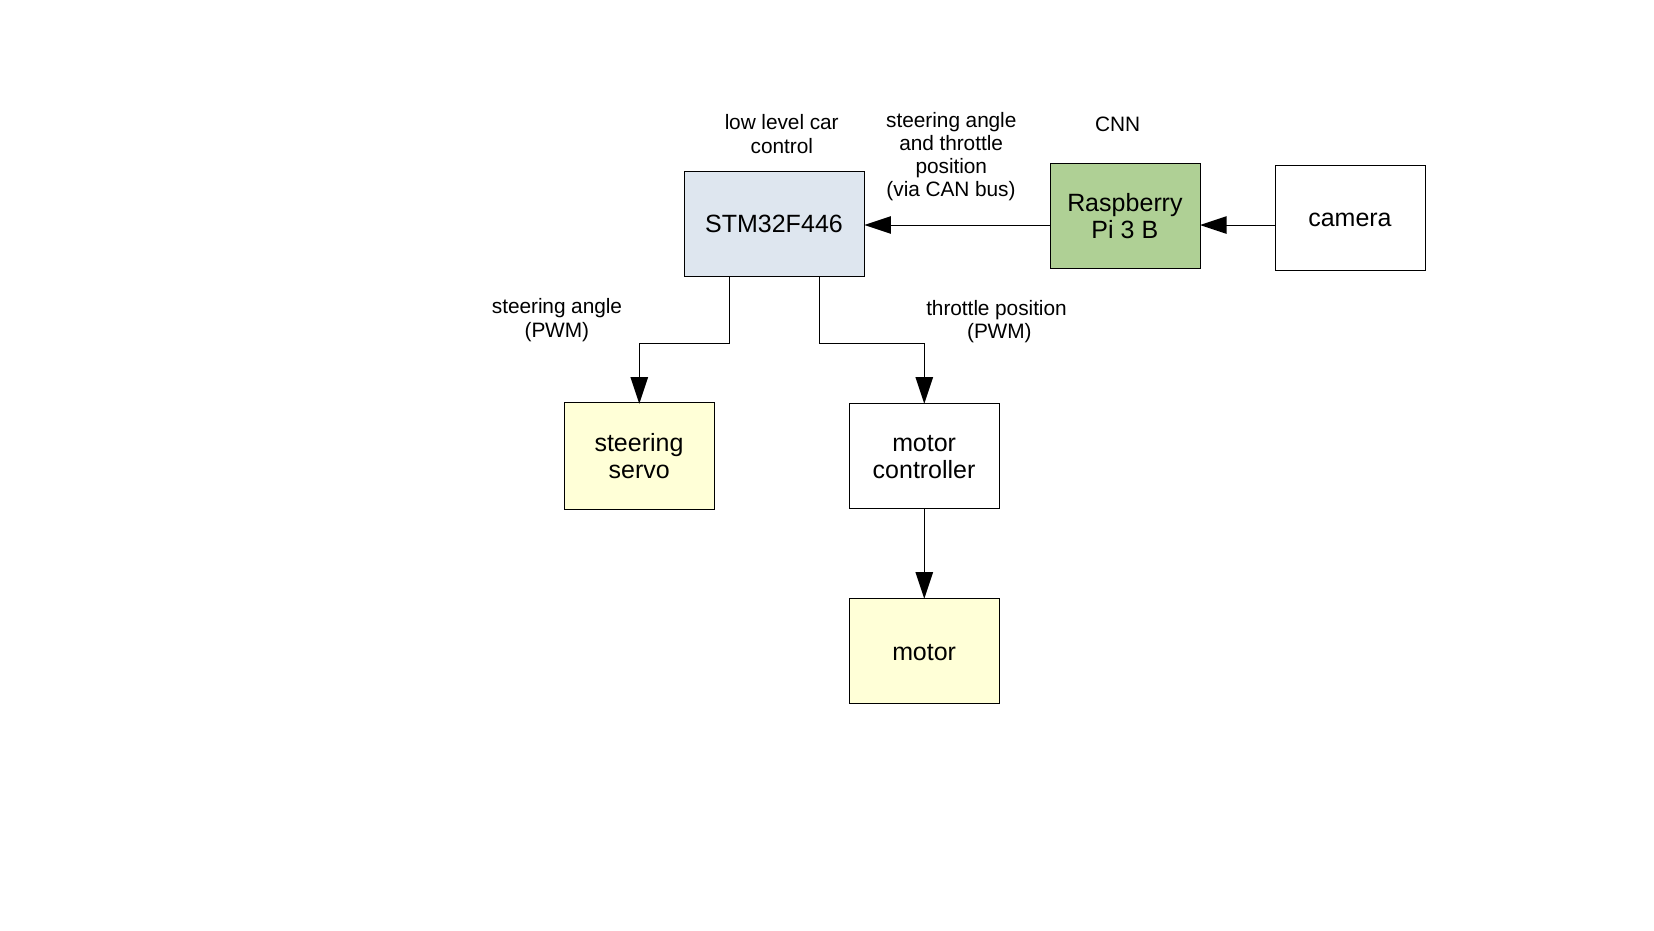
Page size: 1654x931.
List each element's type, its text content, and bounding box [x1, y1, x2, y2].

text_box steering angle and throttle position (via CAN bus) [868, 100, 1034, 209]
text_box CNN [1035, 105, 1201, 166]
text_box STM32F446 [684, 171, 865, 277]
text_box Raspberry Pi 3 B [1050, 166, 1201, 269]
text_box low level car control [699, 103, 865, 166]
text_box steering servo [564, 402, 715, 510]
text_box throttle position (PWM) [909, 289, 1090, 359]
text_box camera [1275, 165, 1426, 271]
text_box motor controller [849, 403, 1000, 509]
text_box steering angle (PWM) [474, 287, 640, 359]
text_box motor [849, 598, 1000, 704]
